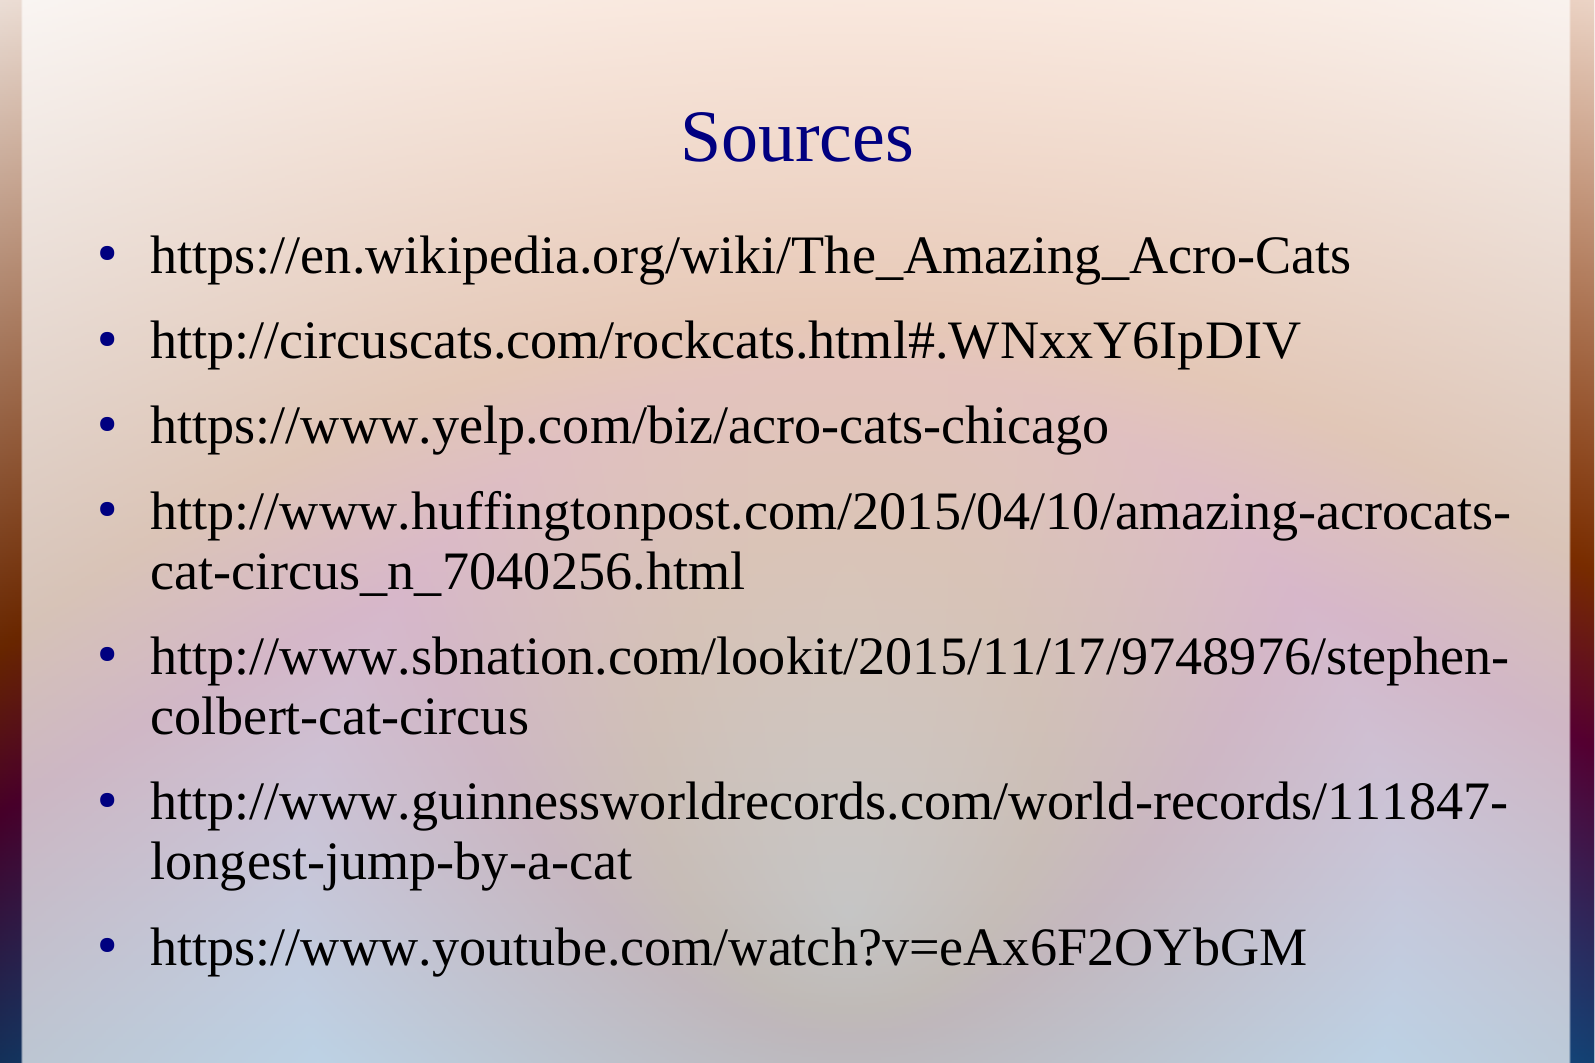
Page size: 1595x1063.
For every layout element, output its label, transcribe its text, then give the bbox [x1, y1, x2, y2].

list https://en.wikipedia.org/wiki/The_Amazing_Acro-Cats http://circuscats.com/rockcats.html#.WNxxY6IpDIV https://www.yelp.com/biz/acro-cats-chicago http://www.huffingtonpost.com/2015/04/10/amazing-acrocats-cat-circus_n_7040256.html http://www.sbnation.com/lookit/2015/11/17/9748976/stephen-colbert-cat-circus http://www.guinnessworldrecords.com/world-records/111847-longest-jump-by-a-cat https://www.youtube.com/watch?v=eAx6F2OYbGM [79, 225, 1515, 987]
picture [0, 0, 1595, 1063]
title Sources [79, 47, 1515, 225]
